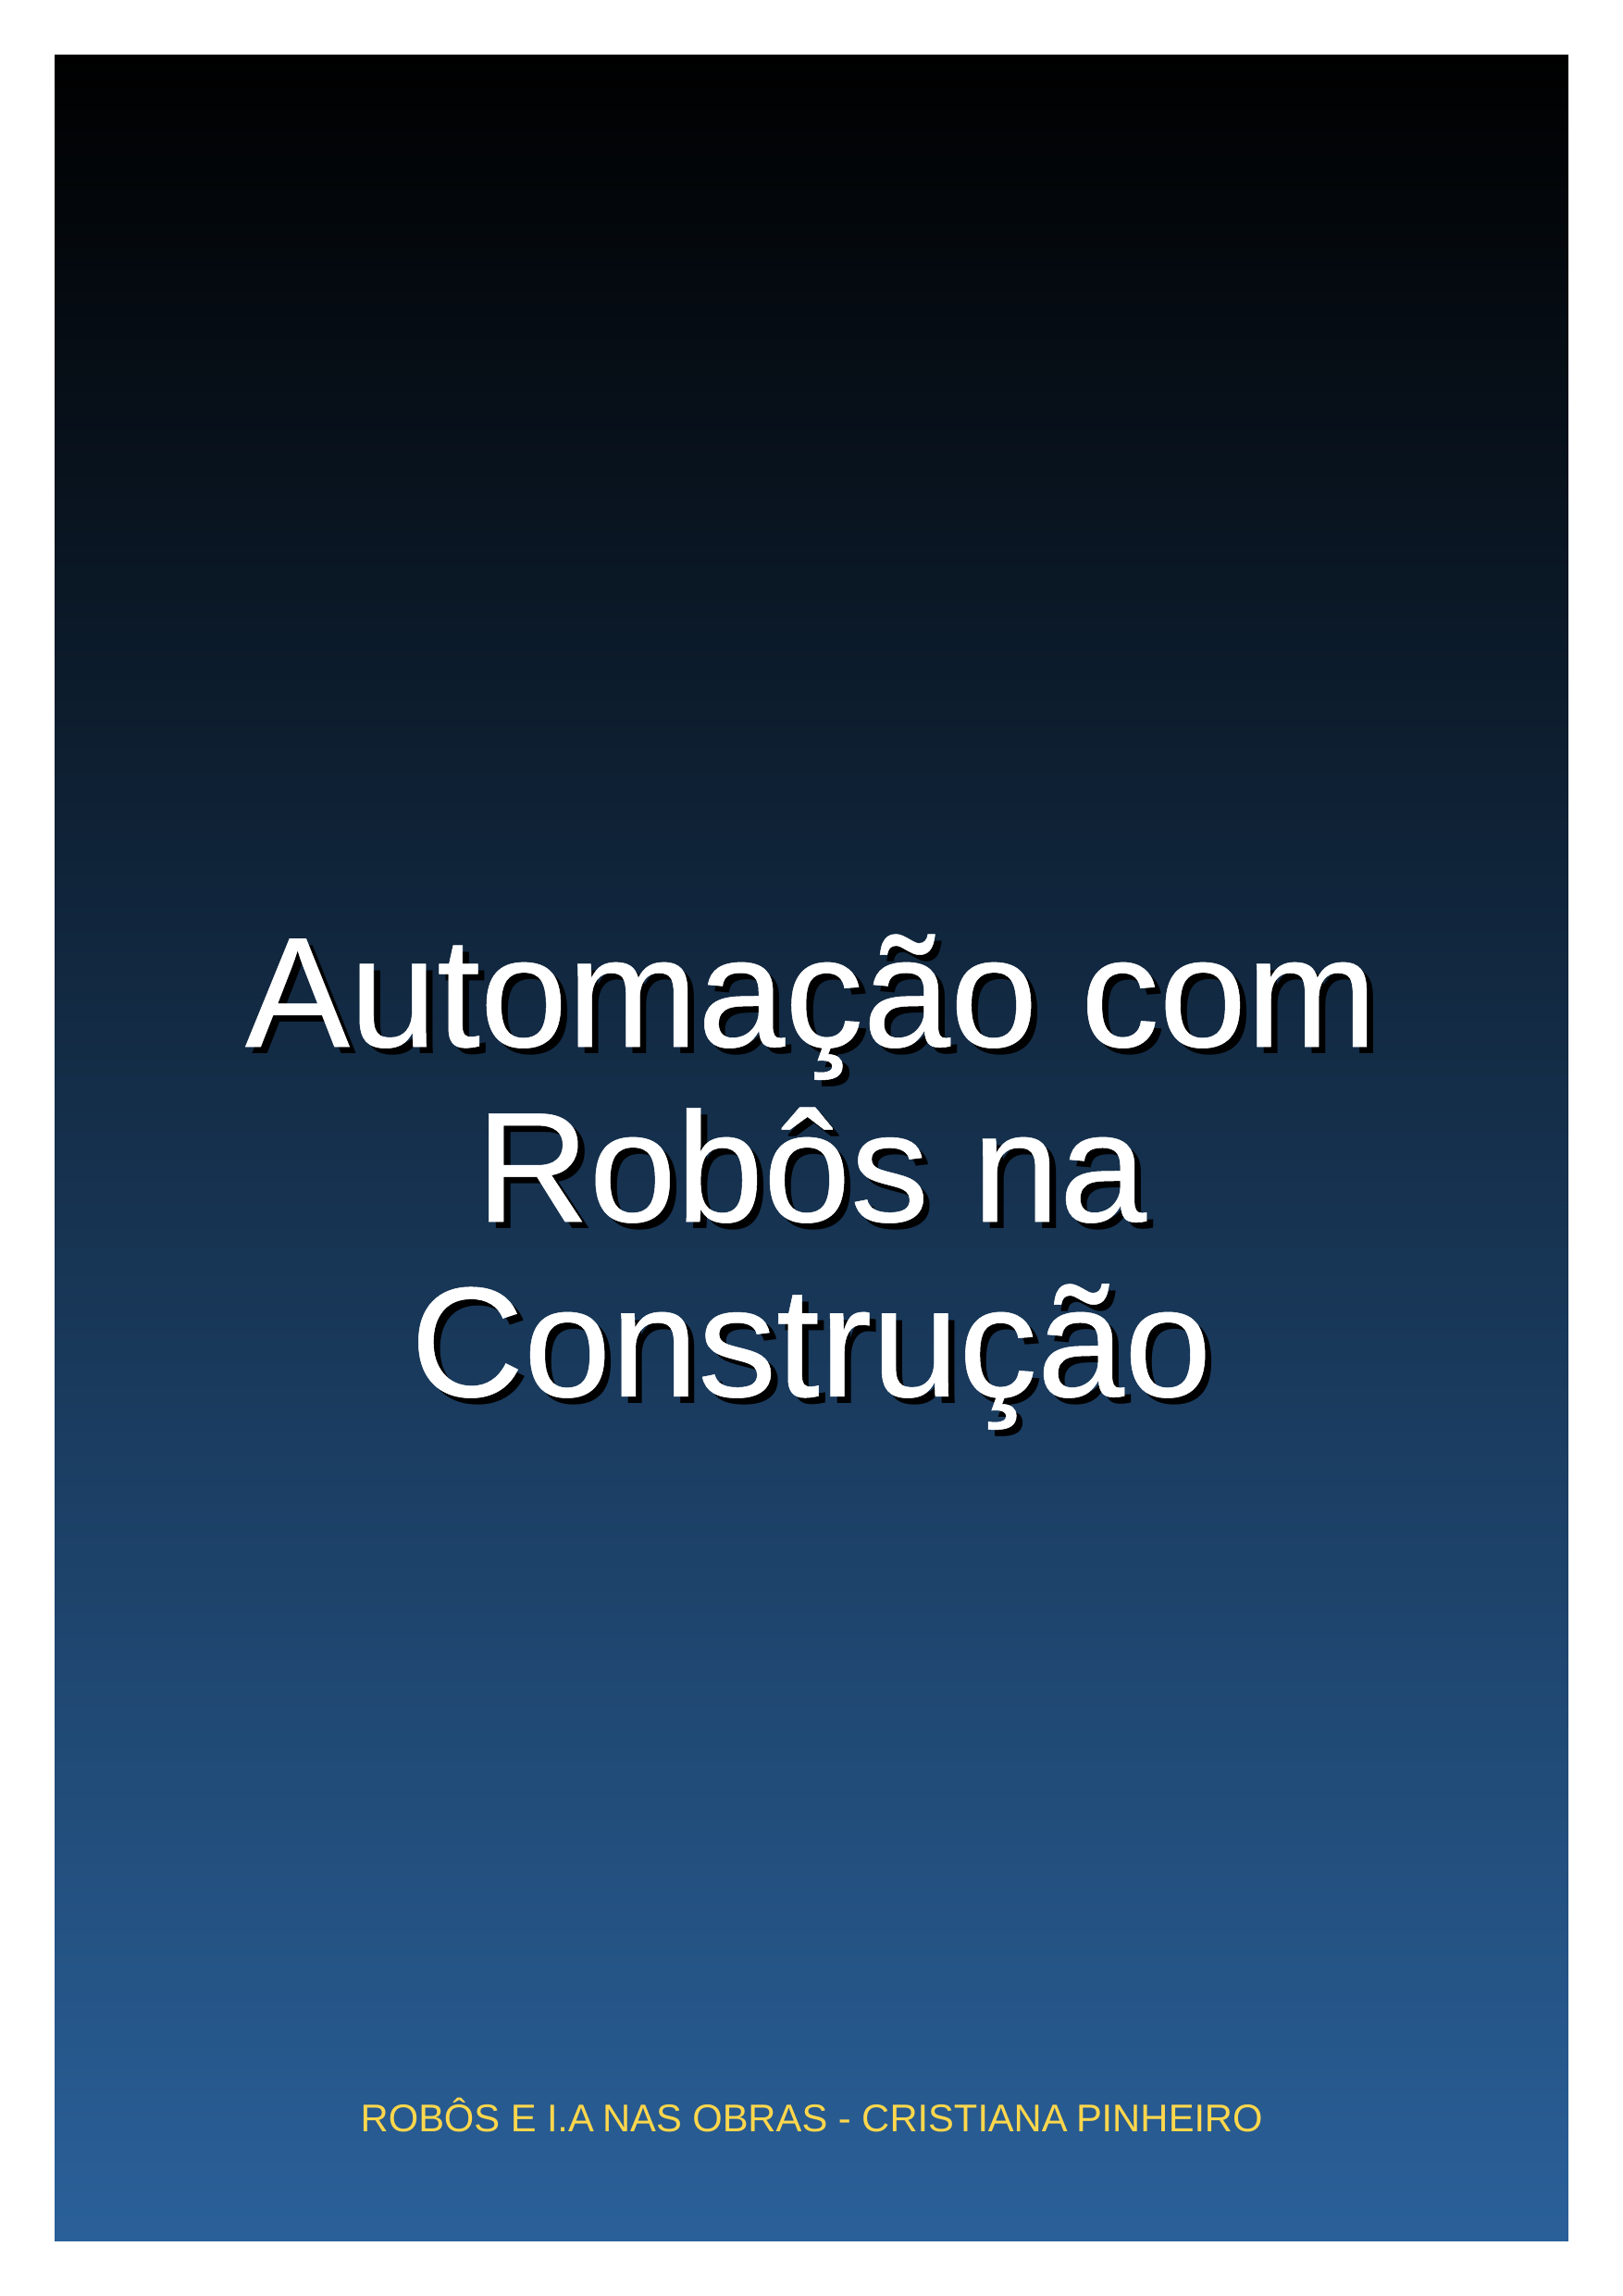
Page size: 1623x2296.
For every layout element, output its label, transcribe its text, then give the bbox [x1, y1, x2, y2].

list Automação com Robôs na Construção [130, 904, 1493, 1490]
list Robôs e I.A nas Obras - Cristiana Pinheiro [130, 2096, 1493, 2187]
